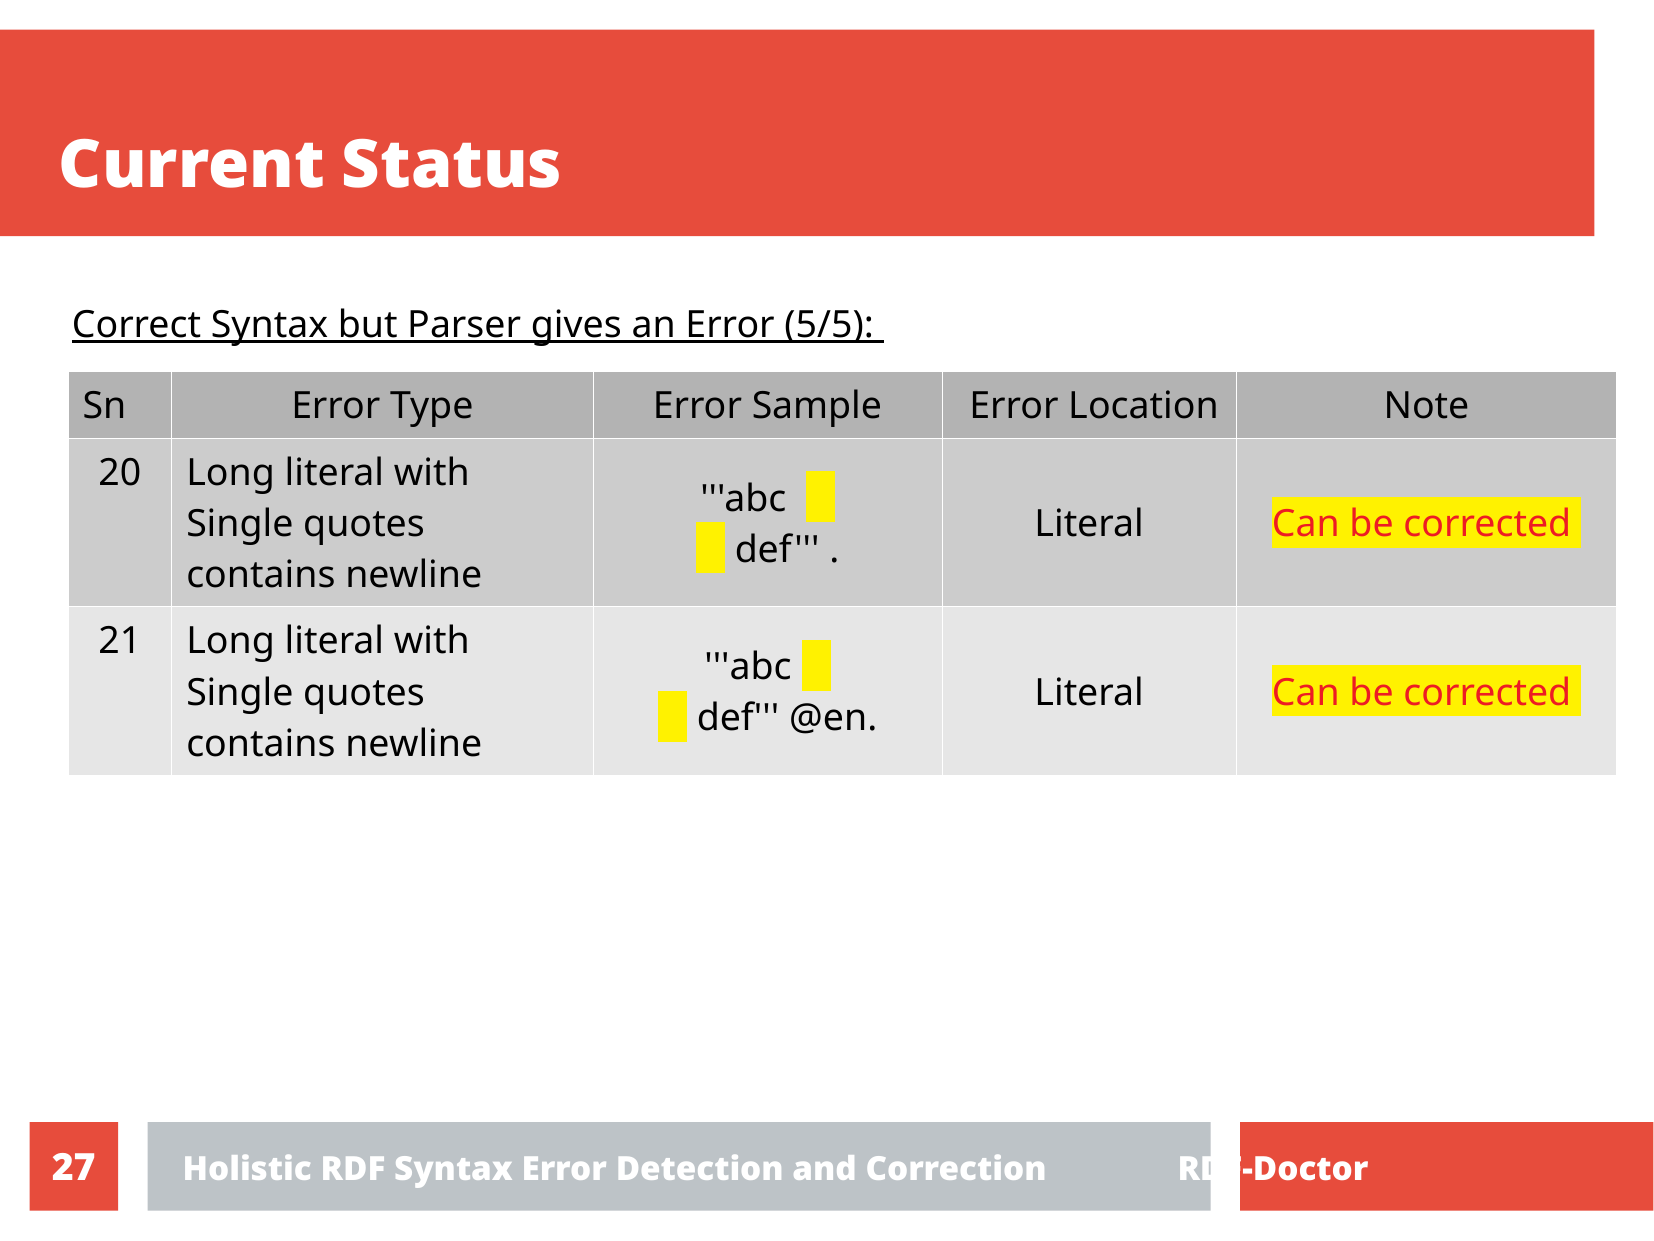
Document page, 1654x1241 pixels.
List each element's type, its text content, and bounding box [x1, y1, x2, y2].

table_cell 20 [69, 439, 171, 606]
table_cell Literal [943, 439, 1236, 606]
table_header Note [1237, 372, 1616, 438]
table_header Sn [69, 372, 171, 438]
table_header Error Type [172, 372, 593, 438]
table_cell '''abc def''' @en. [594, 607, 942, 775]
table_header Error Sample [594, 372, 942, 438]
text_box Correct Syntax but Parser gives an Error (5/5): [57, 290, 1013, 359]
title Current Status [59, 59, 1595, 207]
text_box Holistic RDF Syntax Error Detection and Correction RDF-Doctor [182, 1137, 1638, 1191]
table_cell Long literal with Single quotes contains newline [172, 607, 593, 775]
table_cell Literal [943, 607, 1236, 775]
table_cell 21 [69, 607, 171, 775]
table_cell Long literal with Single quotes contains newline [172, 439, 593, 606]
table_header Error Location [943, 372, 1236, 438]
table_cell Can be corrected [1237, 607, 1616, 775]
table_cell '''abc def''' . [594, 439, 942, 606]
table_cell Can be corrected [1237, 439, 1616, 606]
